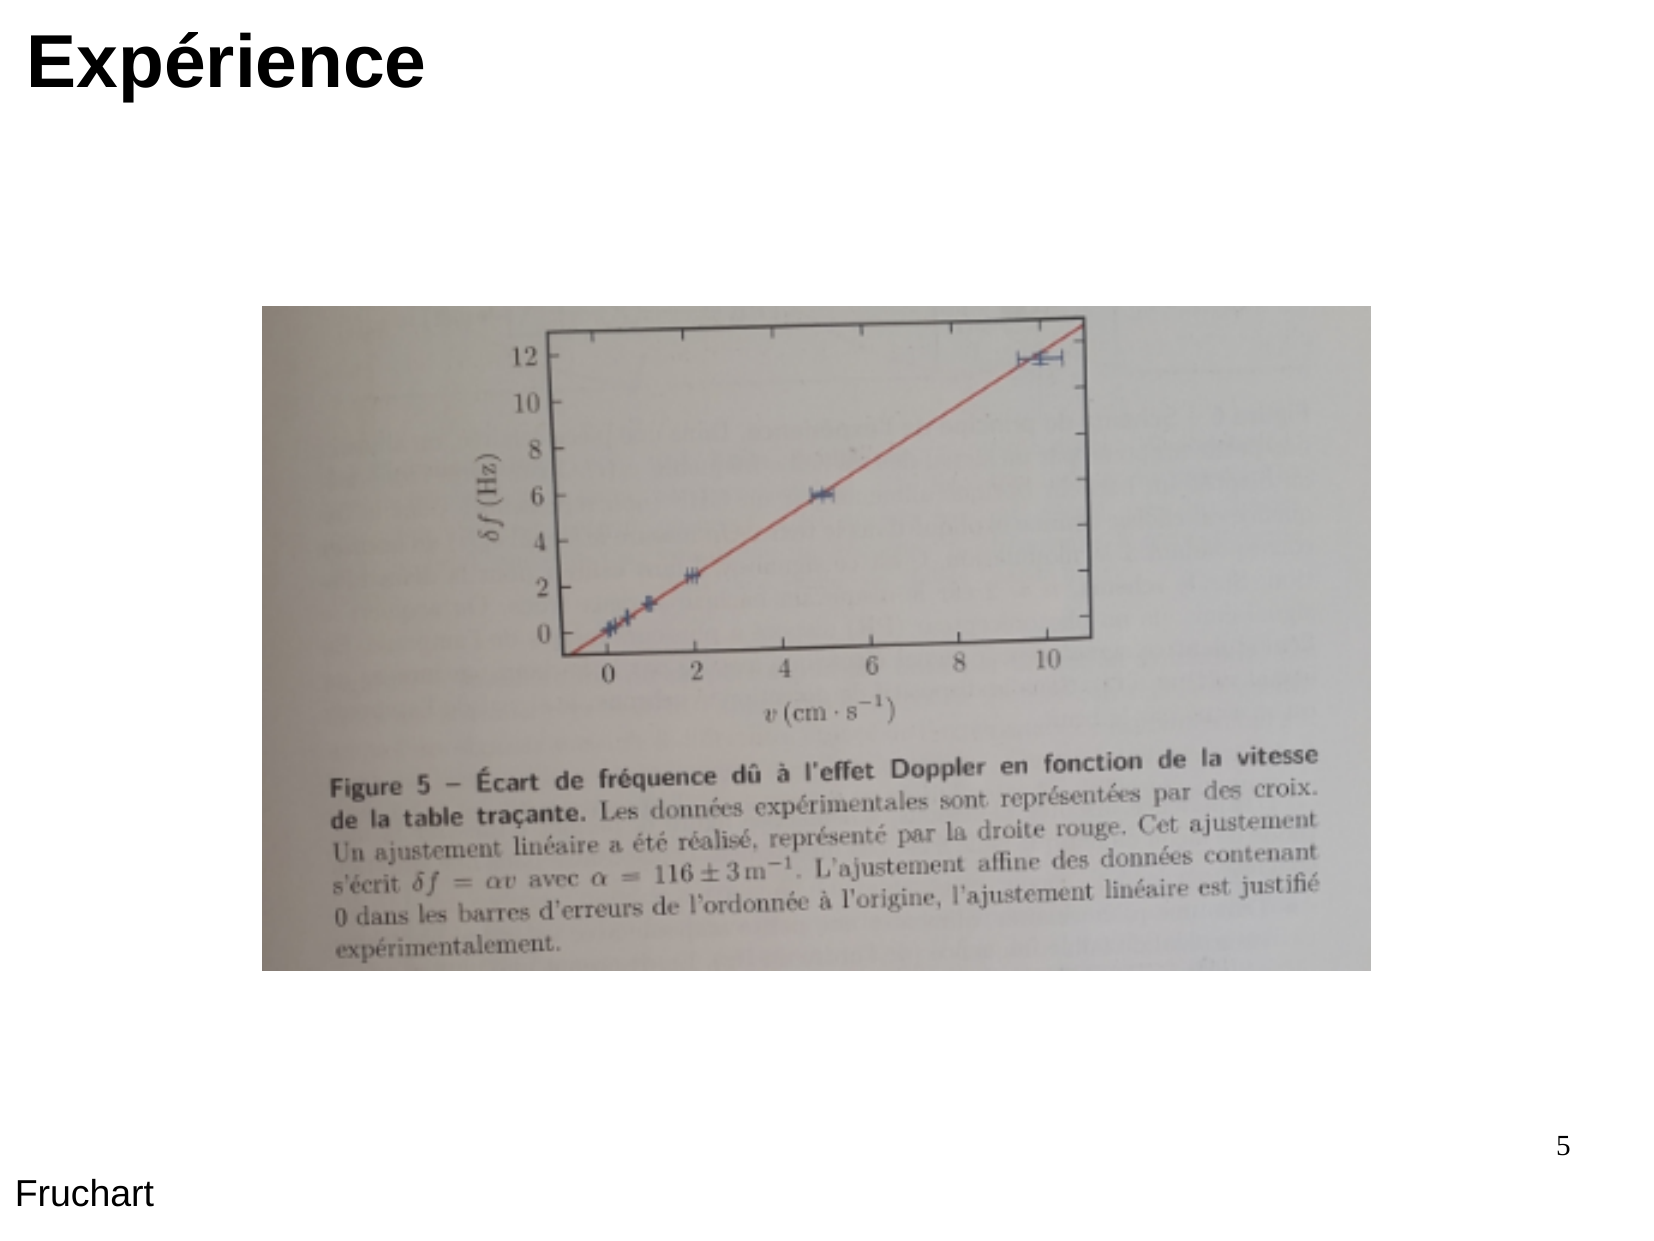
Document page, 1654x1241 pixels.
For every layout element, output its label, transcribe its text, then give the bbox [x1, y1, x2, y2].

text_box Fruchart [0, 1164, 260, 1241]
text_box Expérience [11, 11, 697, 111]
picture [262, 306, 1371, 971]
